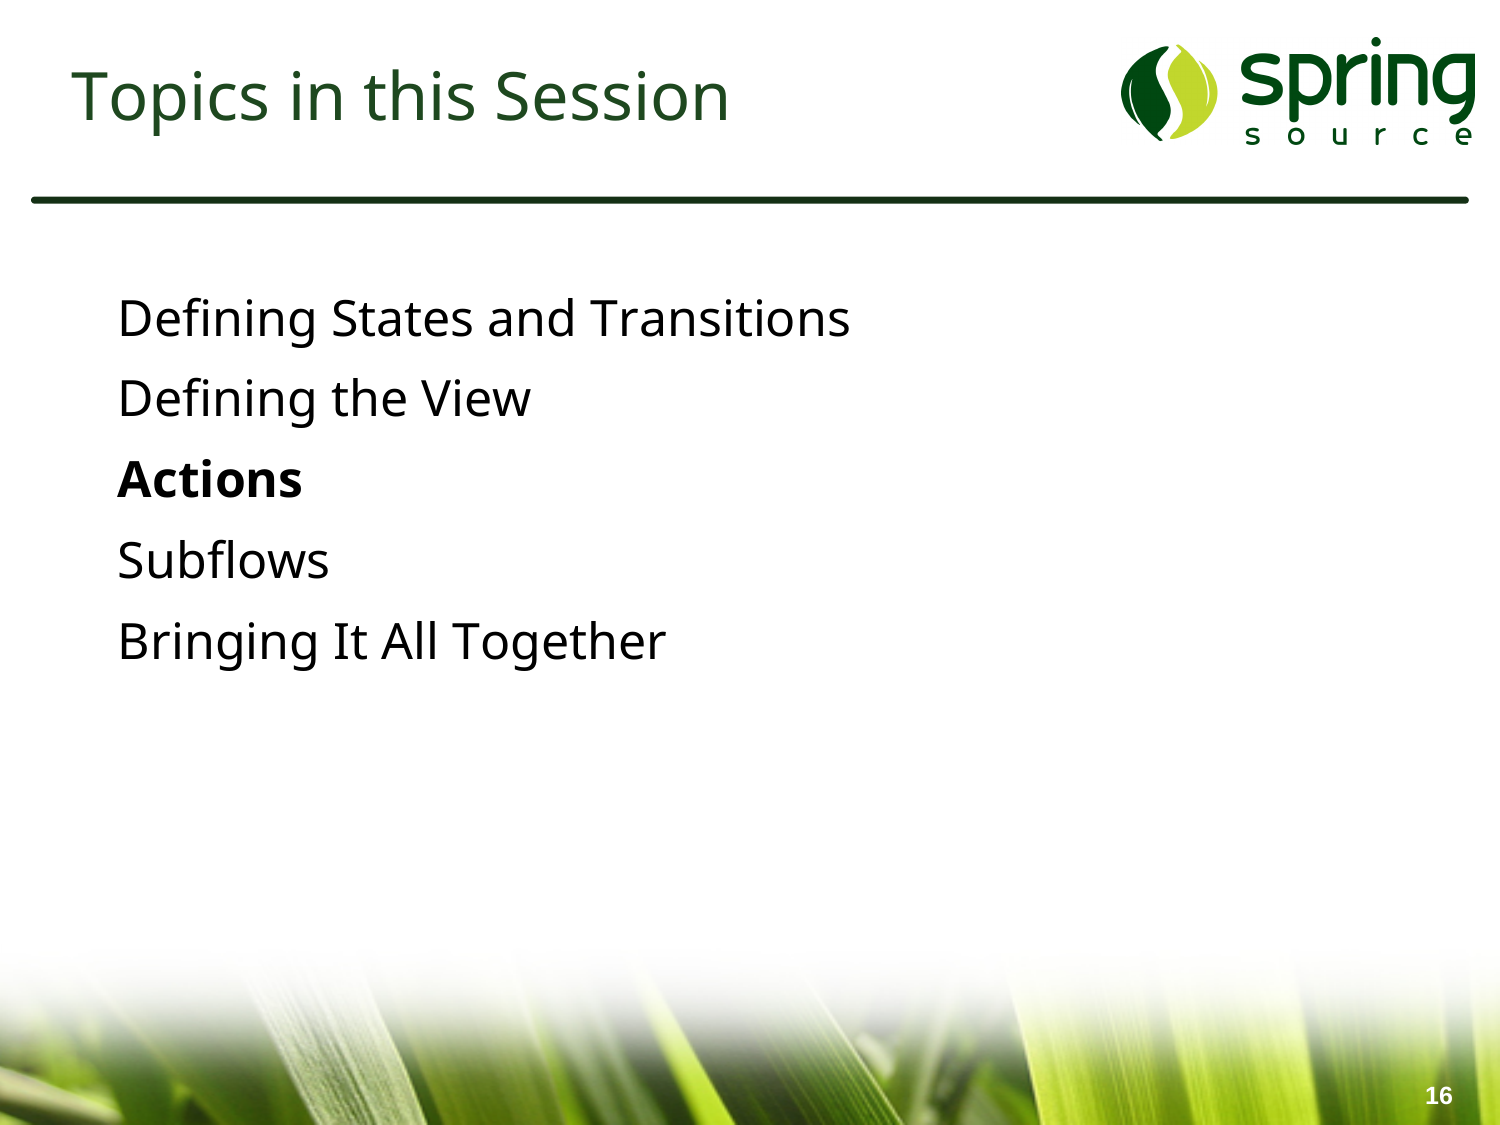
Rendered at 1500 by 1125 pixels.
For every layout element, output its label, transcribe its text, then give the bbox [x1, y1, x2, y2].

list Defining States and Transitions Defining the View Actions Subflows Bringing It All Together [103, 275, 1394, 938]
title Topics in this Session [56, 13, 1089, 176]
picture [1121, 37, 1475, 145]
picture [0, 944, 1500, 1125]
